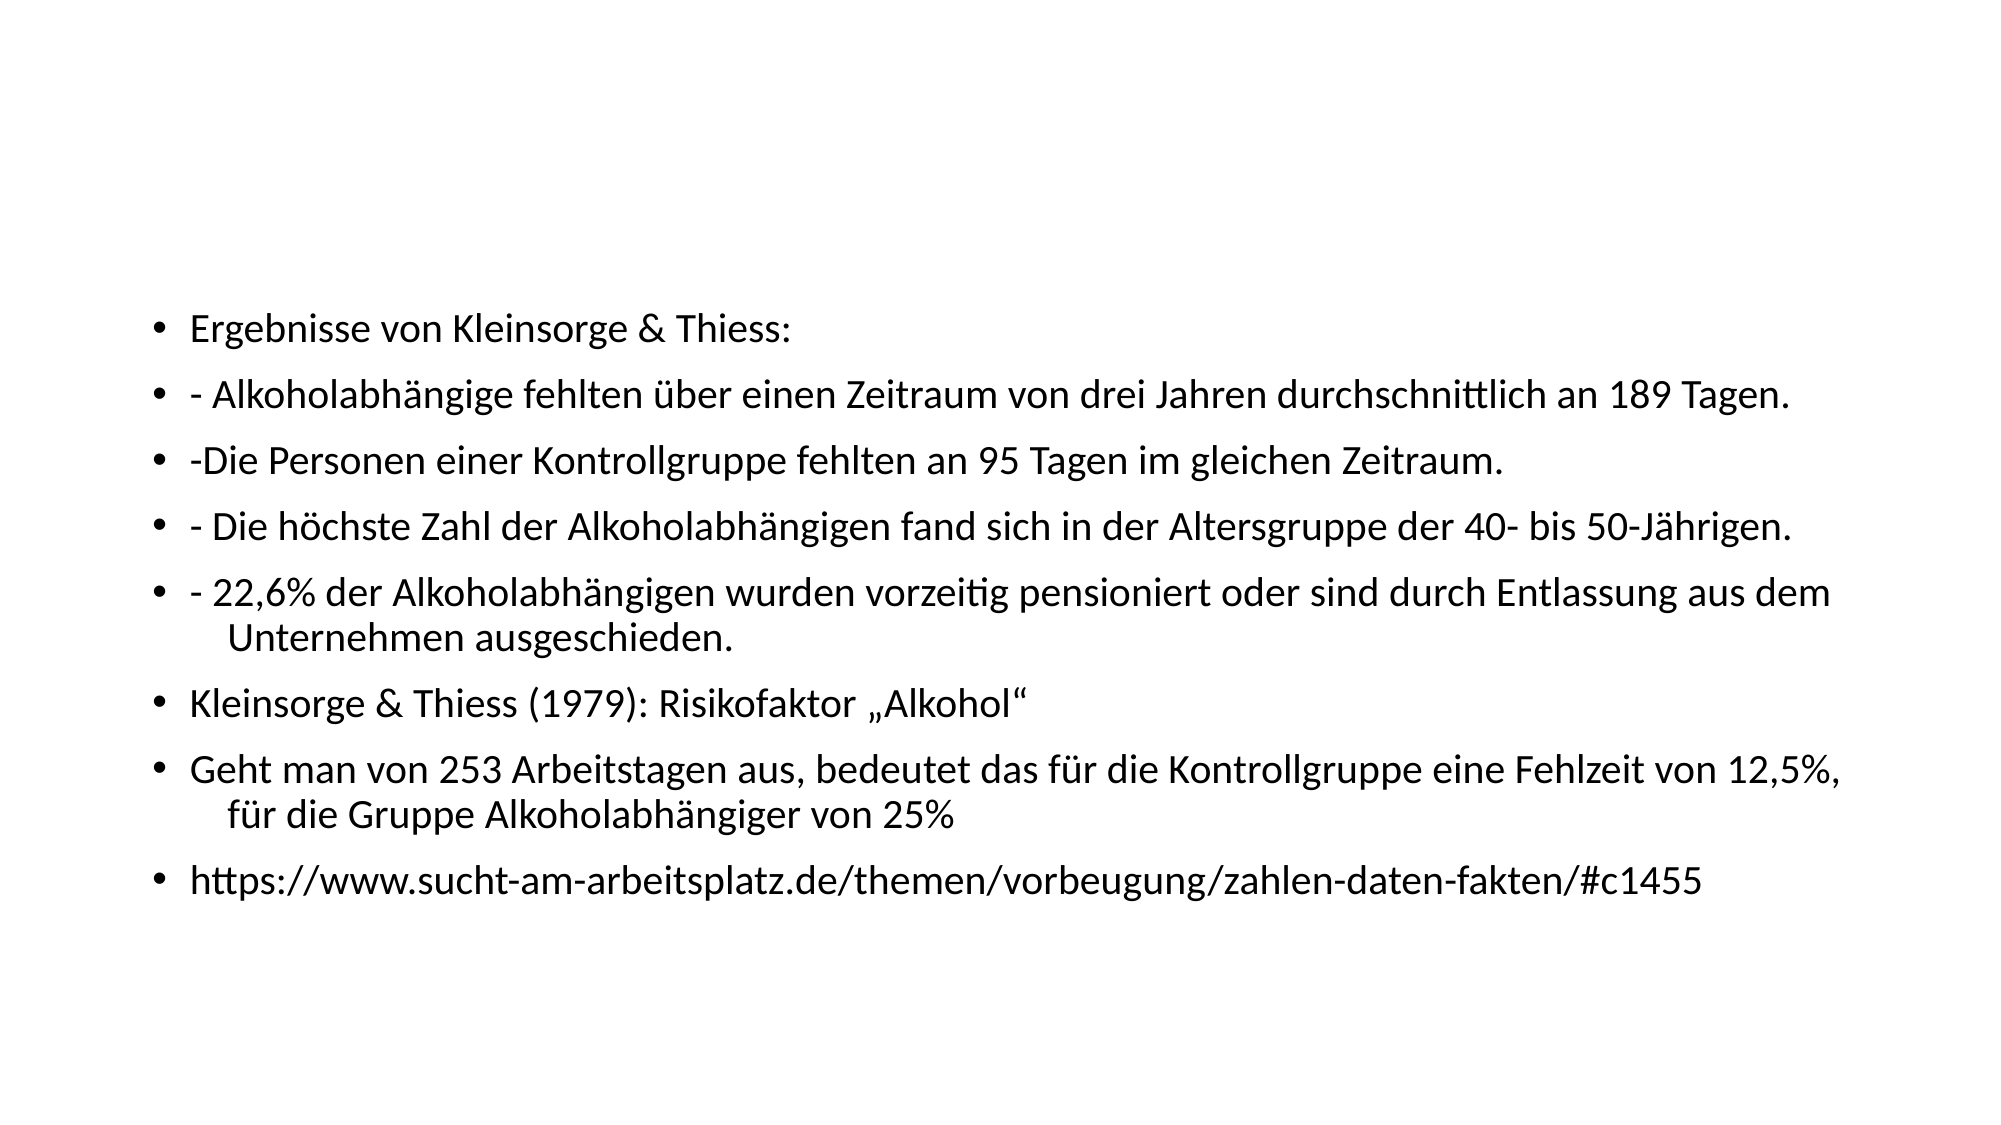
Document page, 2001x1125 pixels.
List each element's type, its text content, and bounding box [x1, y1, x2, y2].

list Ergebnisse von Kleinsorge & Thiess: - Alkoholabhängige fehlten über einen Zeitraum von drei Jahren durchschnittlich an 189 Tagen. -Die Personen einer Kontrollgruppe fehlten an 95 Tagen im gleichen Zeitraum. - Die höchste Zahl der Alkoholabhängigen fand sich in der Altersgruppe der 40- bis 50-Jährigen. - 22,6% der Alkoholabhängigen wurden vorzeitig pensioniert oder sind durch Entlassung aus dem Unternehmen ausgeschieden. Kleinsorge & Thiess (1979): Risikofaktor „Alkohol“ Geht man von 253 Arbeitstagen aus, bedeutet das für die Kontrollgruppe eine Fehlzeit von 12,5%, für die Gruppe Alkoholabhängiger von 25% https://www.sucht-am-arbeitsplatz.de/themen/vorbeugung/zahlen-daten-fakten/#c1455 [137, 299, 1863, 1014]
